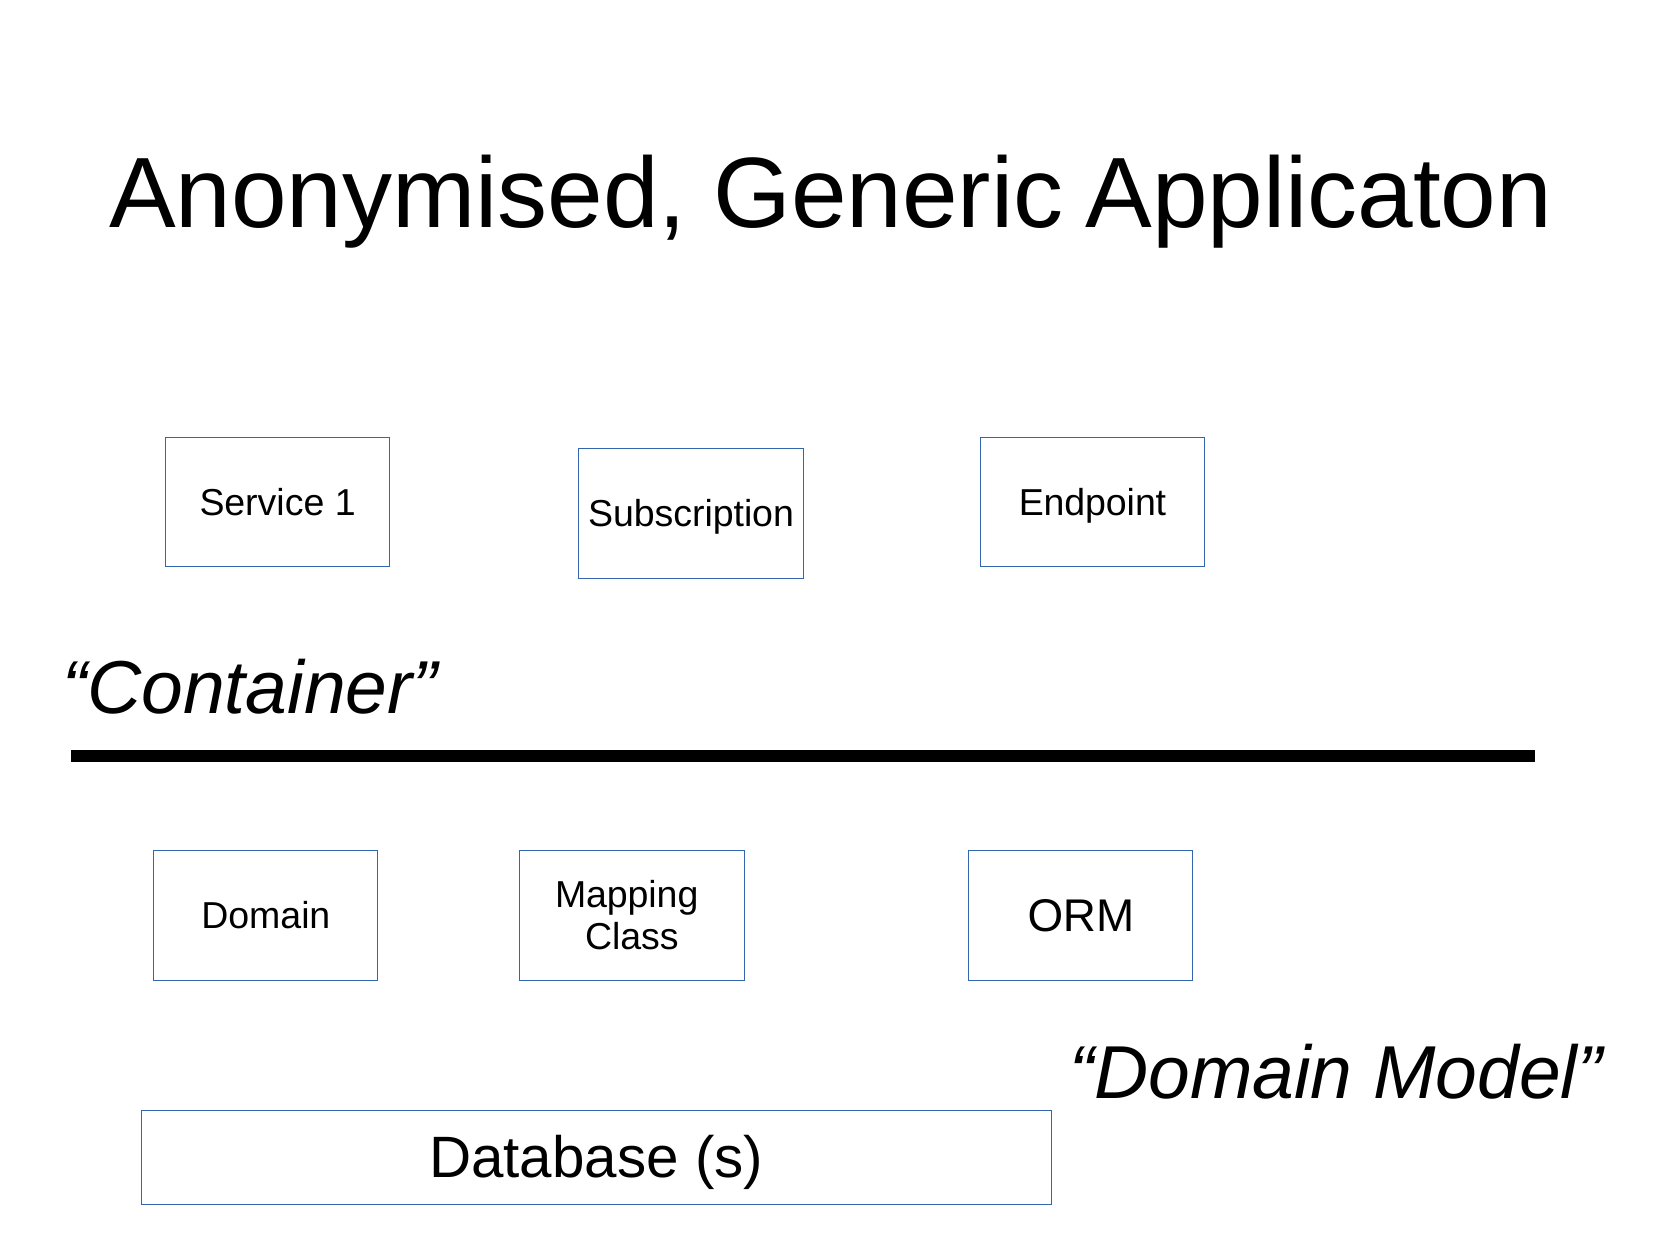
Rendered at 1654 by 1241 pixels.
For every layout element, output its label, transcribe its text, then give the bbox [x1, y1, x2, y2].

text_box Service 1 [165, 437, 390, 567]
text_box Anonymised, Generic Applicaton [94, 129, 1568, 257]
text_box ORM [968, 850, 1193, 981]
text_box “Container” [47, 637, 453, 737]
text_box “Domain Model” [1054, 1023, 1619, 1123]
text_box Mapping Class [519, 850, 745, 981]
text_box Database (s) [141, 1110, 1052, 1205]
text_box Endpoint [980, 437, 1205, 567]
text_box Subscription [578, 448, 804, 579]
text_box Domain [153, 850, 378, 981]
